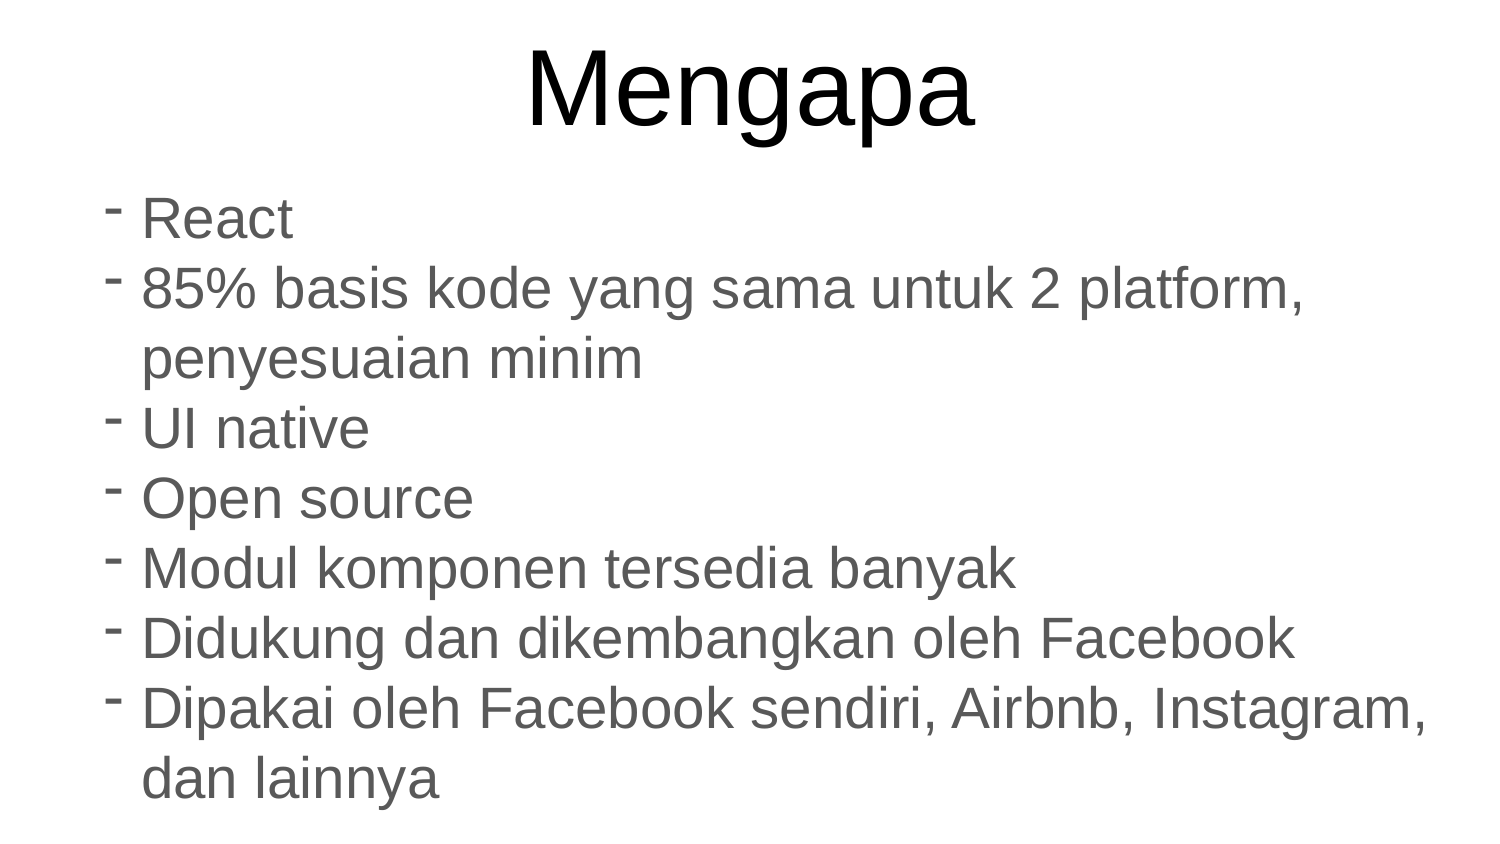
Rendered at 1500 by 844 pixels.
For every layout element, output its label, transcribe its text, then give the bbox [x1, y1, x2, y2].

subtitle React 85% basis kode yang sama untuk 2 platform, penyesuaian minim UI native Open source Modul komponen tersedia banyak Didukung dan dikembangkan oleh Facebook Dipakai oleh Facebook sendiri, Airbnb, Instagram, dan lainnya [51, 164, 1449, 295]
title Mengapa [441, 22, 1059, 163]
